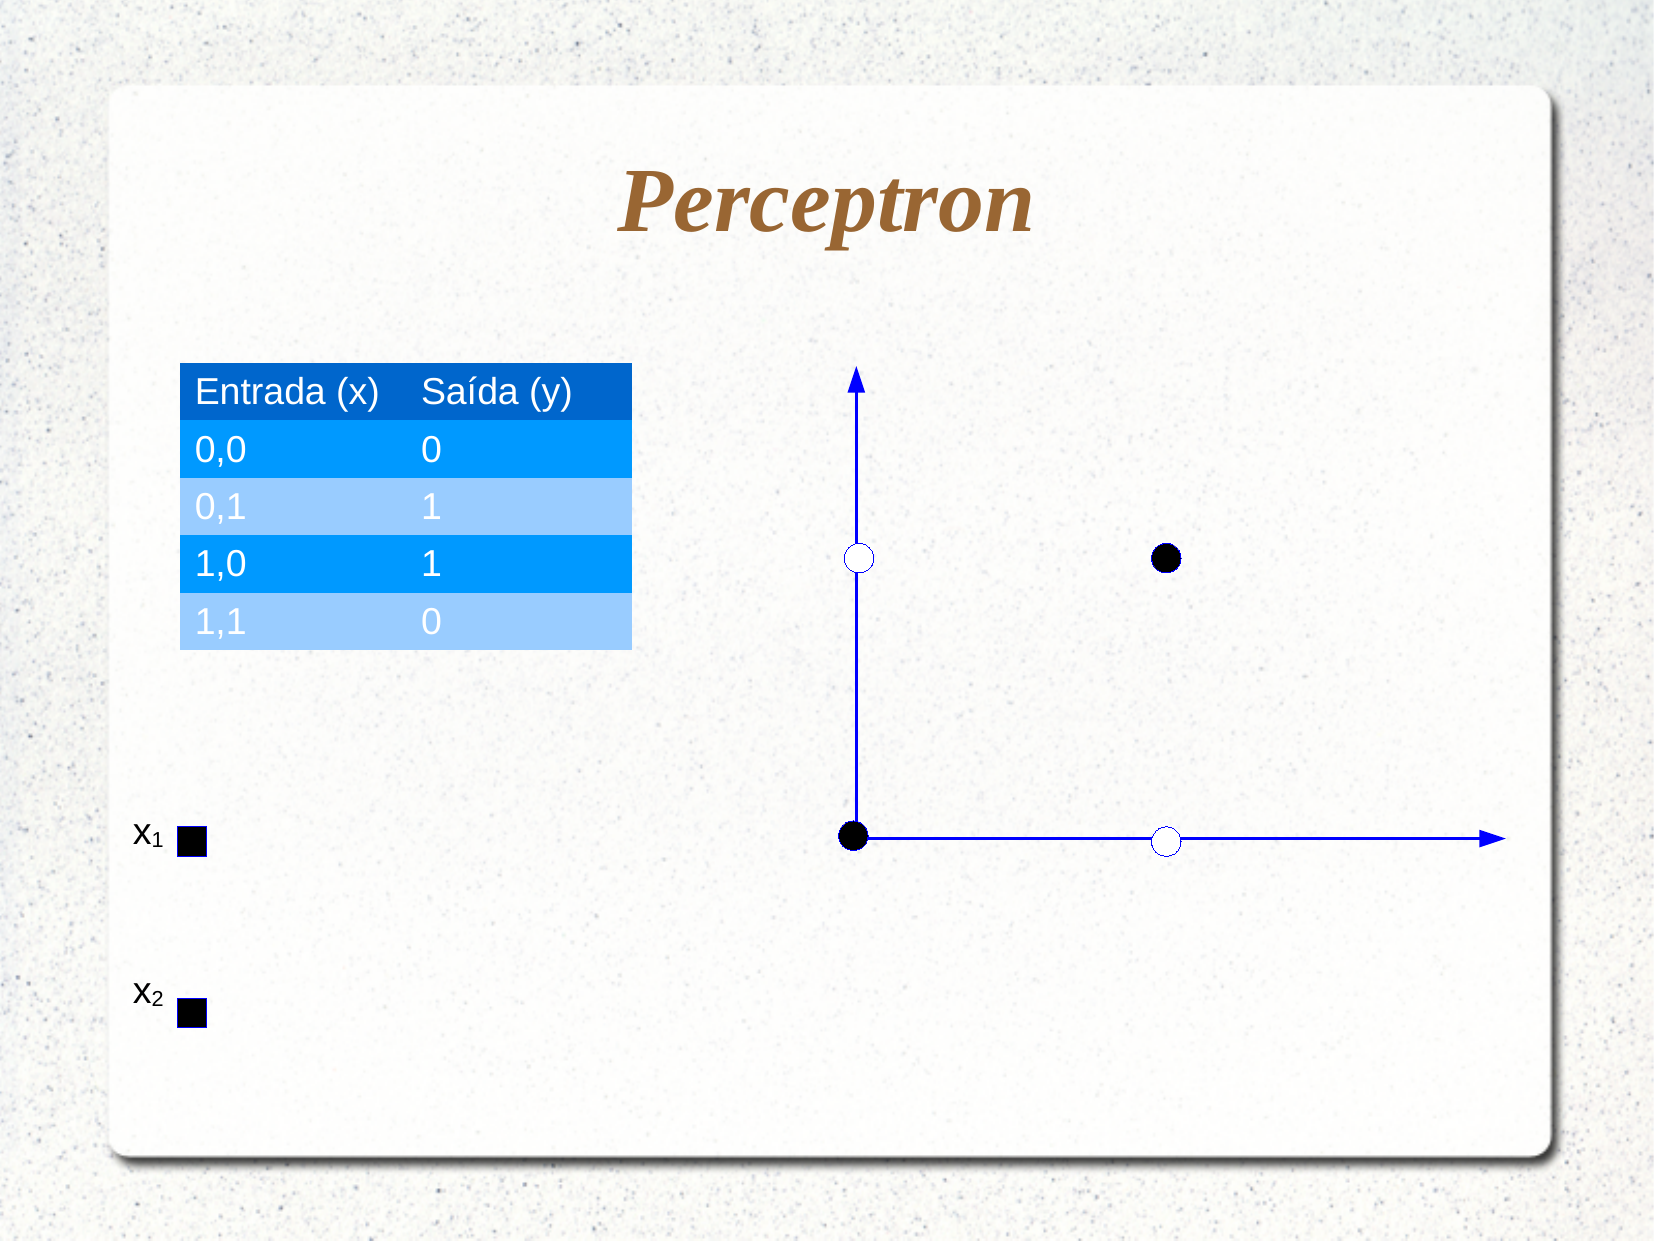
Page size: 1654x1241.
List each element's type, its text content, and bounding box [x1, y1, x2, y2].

title Perceptron [118, 96, 1536, 304]
table_cell 1,0 [180, 535, 406, 593]
table_cell 1,1 [180, 593, 406, 650]
table_header Saída (y) [406, 363, 632, 420]
table_header Entrada (x) [180, 363, 406, 420]
text_box x1 [118, 803, 207, 873]
text_box [1151, 543, 1182, 573]
list [147, 336, 1506, 1136]
table_cell 0 [406, 593, 632, 650]
table_cell 1 [406, 478, 632, 535]
text_box [844, 543, 874, 573]
text_box [838, 820, 869, 851]
table_cell 0,0 [180, 420, 406, 478]
table_cell 1 [406, 535, 632, 593]
table_cell 0 [406, 420, 632, 478]
text_box [1151, 826, 1182, 857]
table_cell 0,1 [180, 478, 406, 535]
text_box x2 [118, 962, 207, 1032]
picture [0, 0, 1654, 1241]
